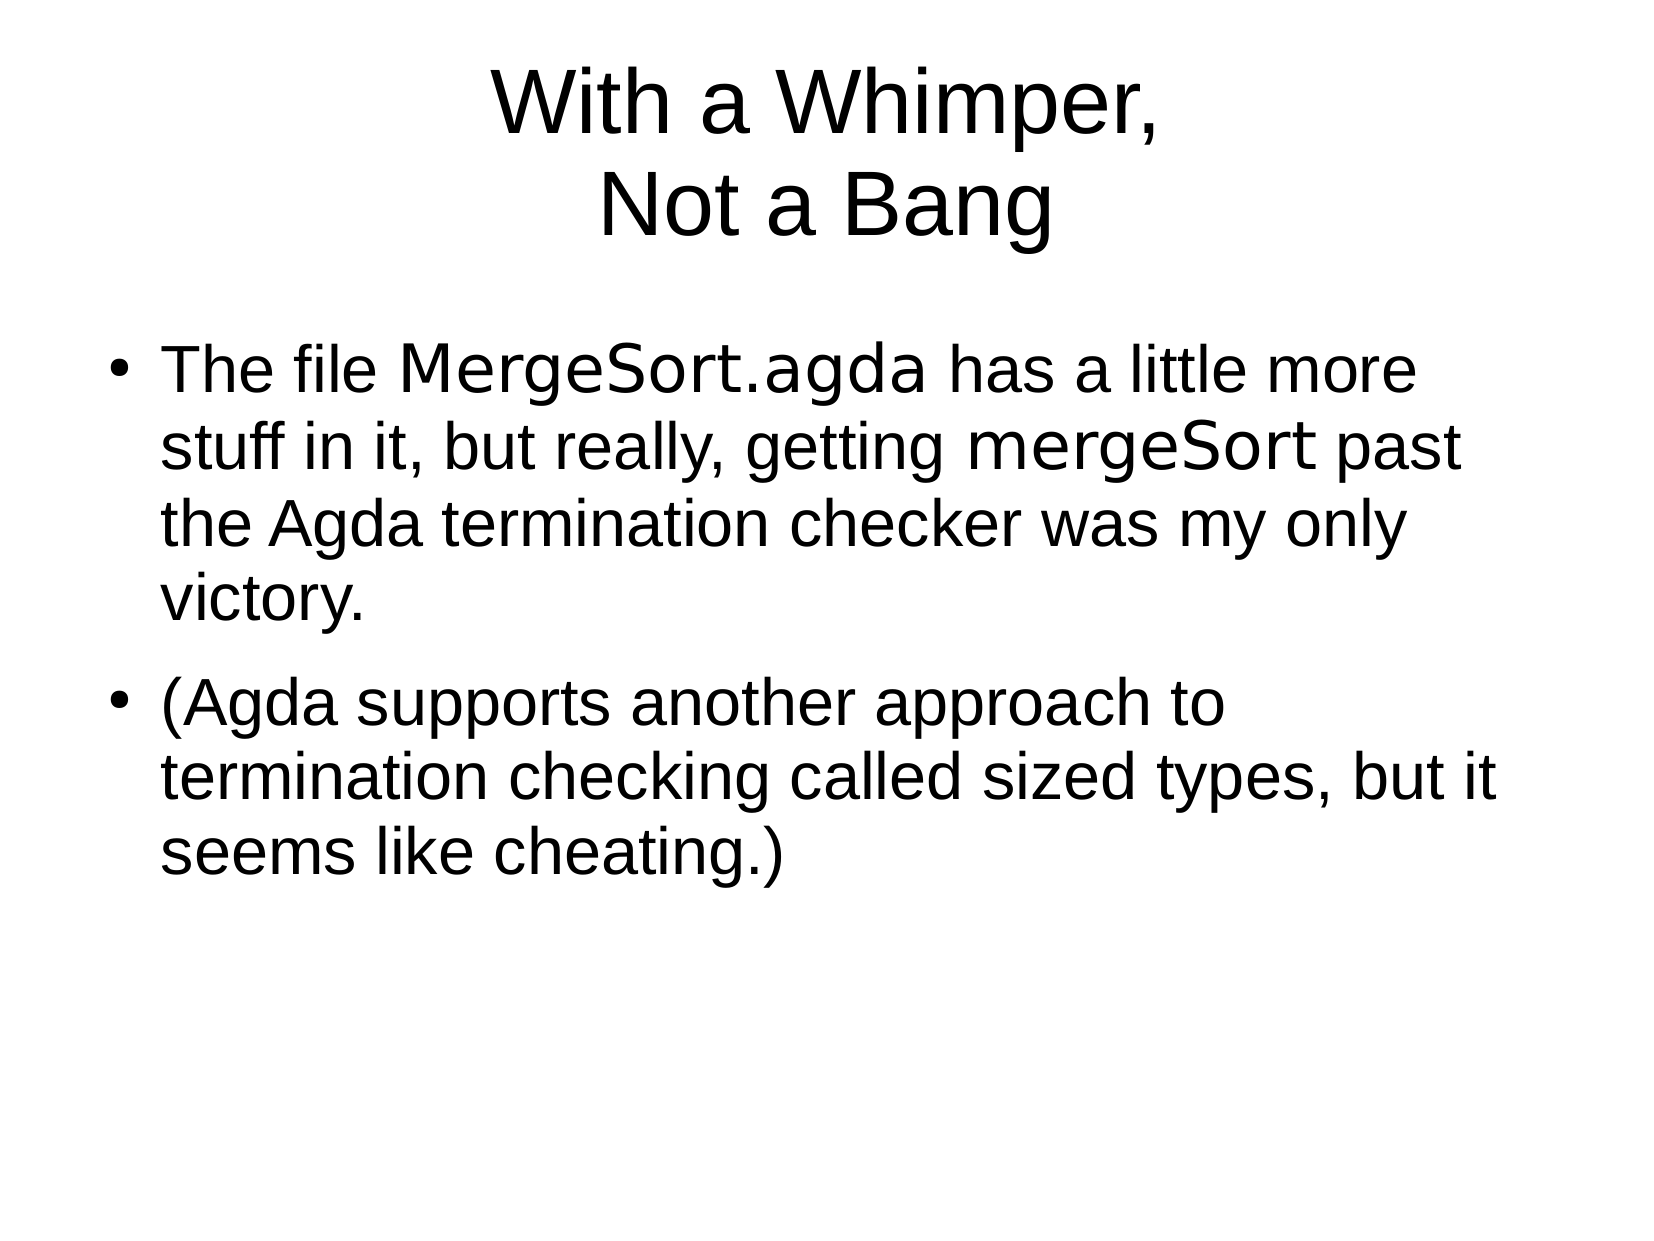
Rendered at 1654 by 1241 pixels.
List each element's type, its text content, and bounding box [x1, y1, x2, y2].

title With a Whimper, Not a Bang [82, 49, 1571, 257]
list The file MergeSort.agda has a little more stuff in it, but really, getting mergeSort past the Agda termination checker was my only victory. (Agda supports another approach to termination checking called sized types, but it seems like cheating.) [90, 330, 1561, 889]
